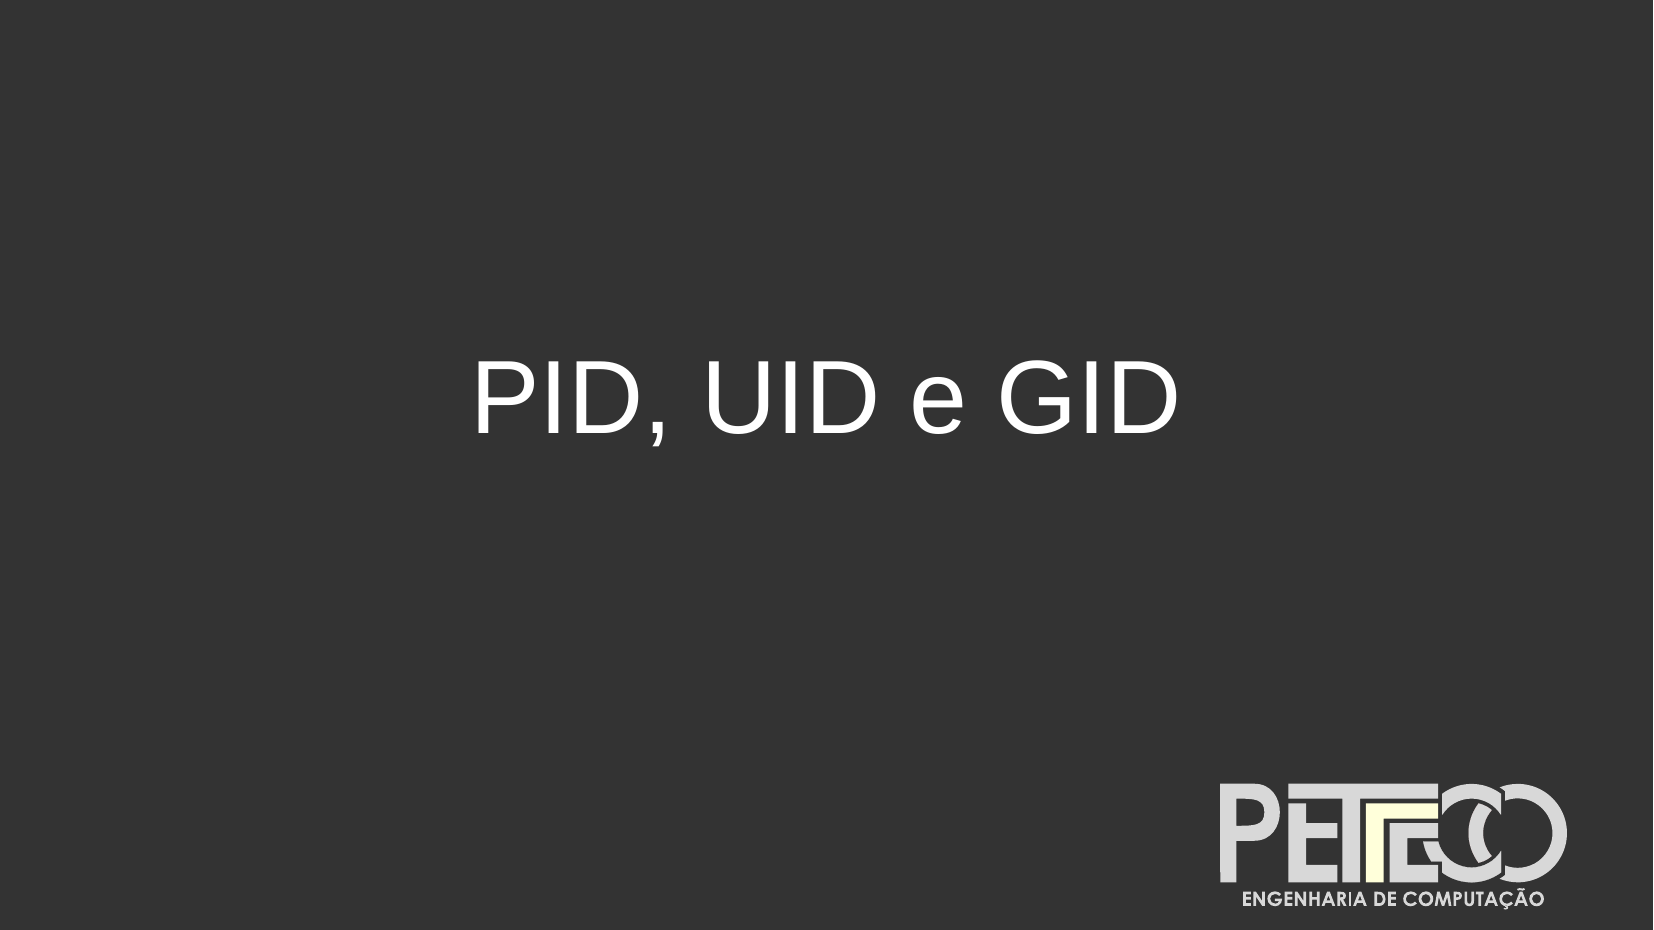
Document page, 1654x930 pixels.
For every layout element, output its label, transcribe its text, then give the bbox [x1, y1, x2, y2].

subtitle PID, UID e GID [82, 37, 1571, 757]
